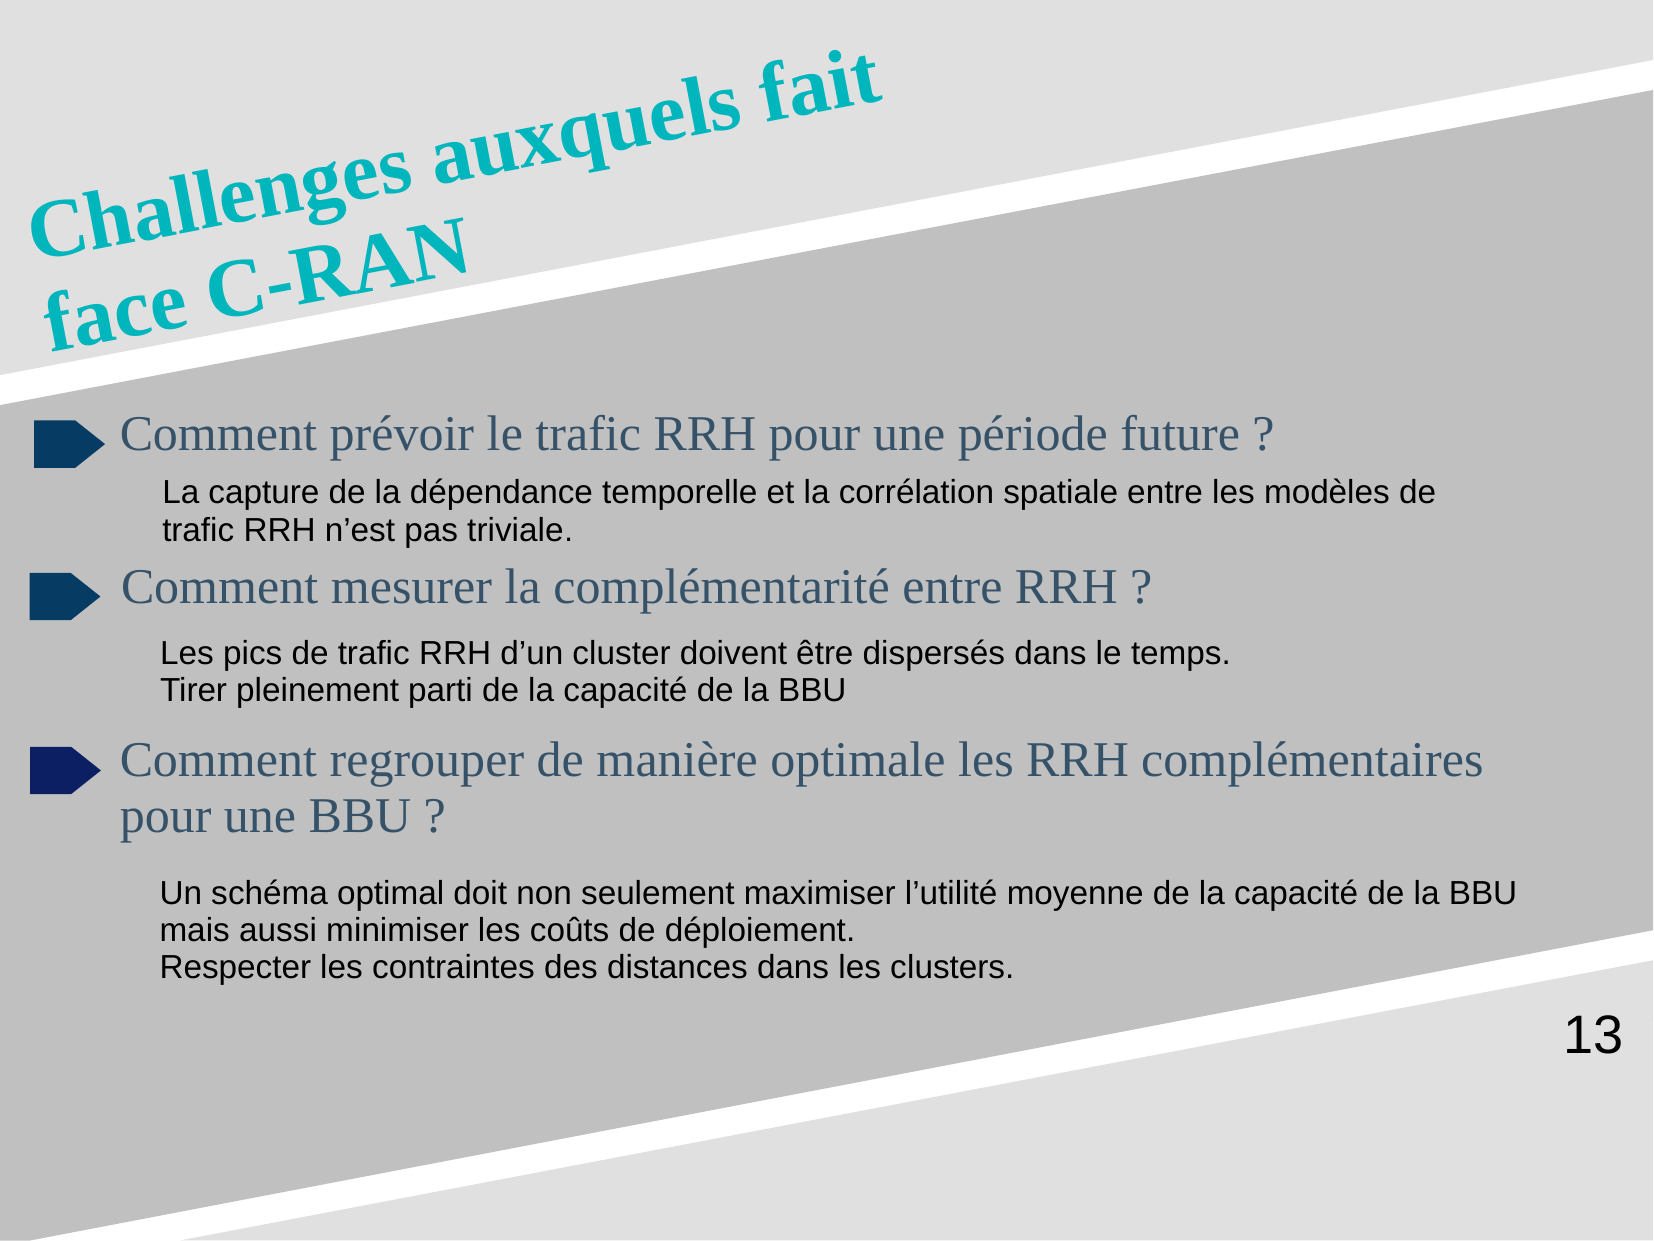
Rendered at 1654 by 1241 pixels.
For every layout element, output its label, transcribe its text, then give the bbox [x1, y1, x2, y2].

text_box [30, 746, 101, 795]
text_box La capture de la dépendance temporelle et la corrélation spatiale entre les modèles de trafic RRH n’est pas triviale. [147, 466, 1530, 556]
text_box [34, 420, 105, 468]
title Challenges auxquels fait face C-RAN [17, 0, 1518, 382]
text_box Comment regrouper de manière optimale les RRH complémentaires pour une BBU ? [105, 724, 1570, 874]
text_box [29, 572, 101, 621]
text_box Comment prévoir le trafic RRH pour une période future ? [105, 398, 1558, 481]
text_box Comment mesurer la complémentarité entre RRH ? [106, 551, 1441, 634]
text_box Les pics de trafic RRH d’un cluster doivent être dispersés dans le temps. Tirer pleinement parti de la capacité de la BBU [145, 627, 1587, 717]
text_box Un schéma optimal doit non seulement maximiser l’utilité moyenne de la capacité de la BBU mais aussi minimiser les coûts de déploiement. Respecter les contraintes des distances dans les clusters. [144, 867, 1539, 994]
